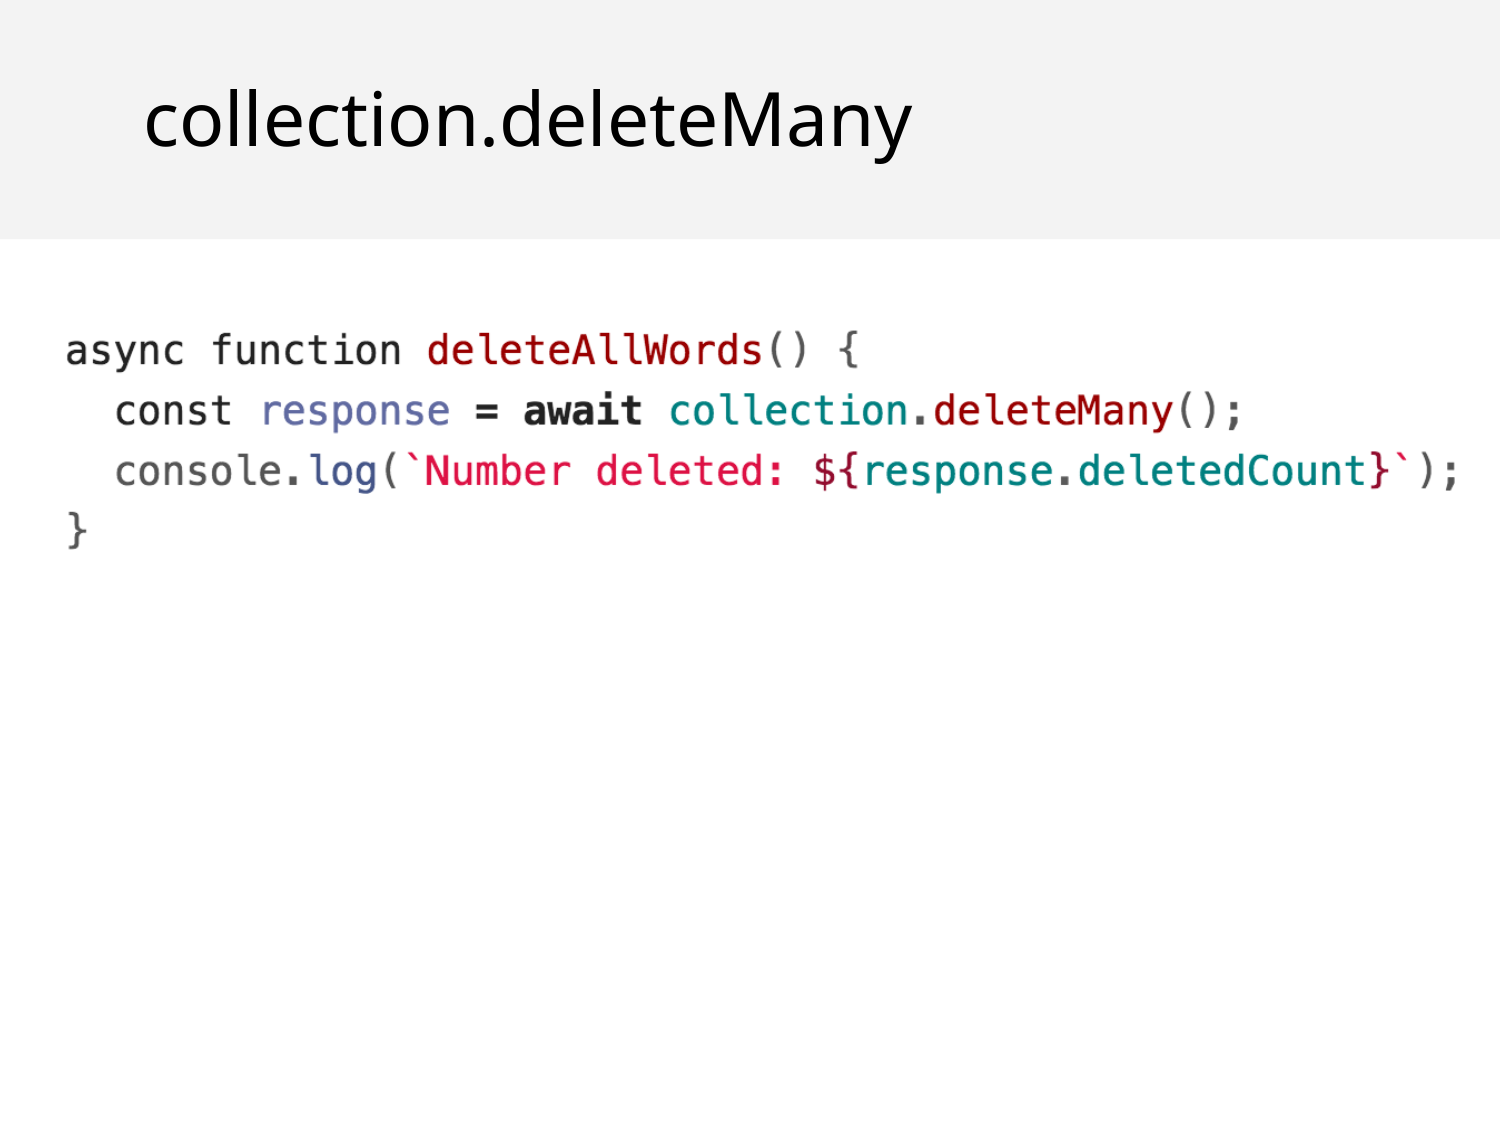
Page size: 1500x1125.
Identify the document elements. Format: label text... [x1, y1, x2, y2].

title collection.deleteMany [128, 56, 1372, 183]
picture [24, 315, 1475, 579]
